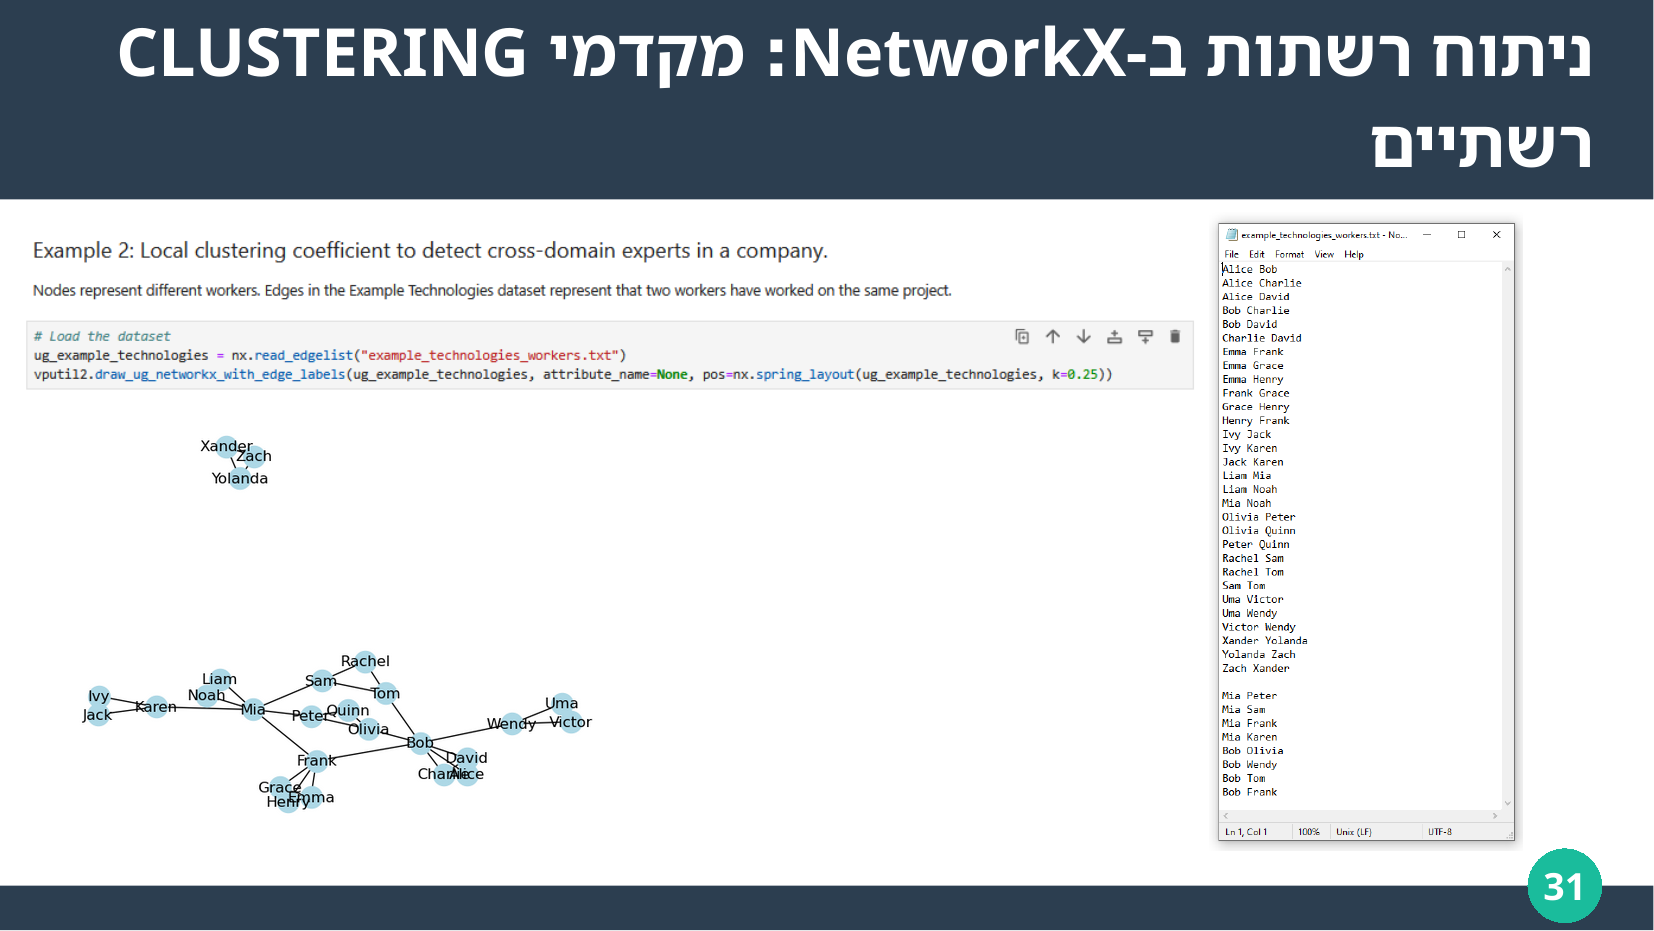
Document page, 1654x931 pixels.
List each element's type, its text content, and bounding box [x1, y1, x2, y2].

picture [37, 412, 623, 836]
picture [1209, 212, 1523, 851]
title ניתוח רשתות ב-NetworkX: מקדמי CLUSTERING רשתיים [58, 36, 1595, 155]
picture [18, 234, 1200, 398]
